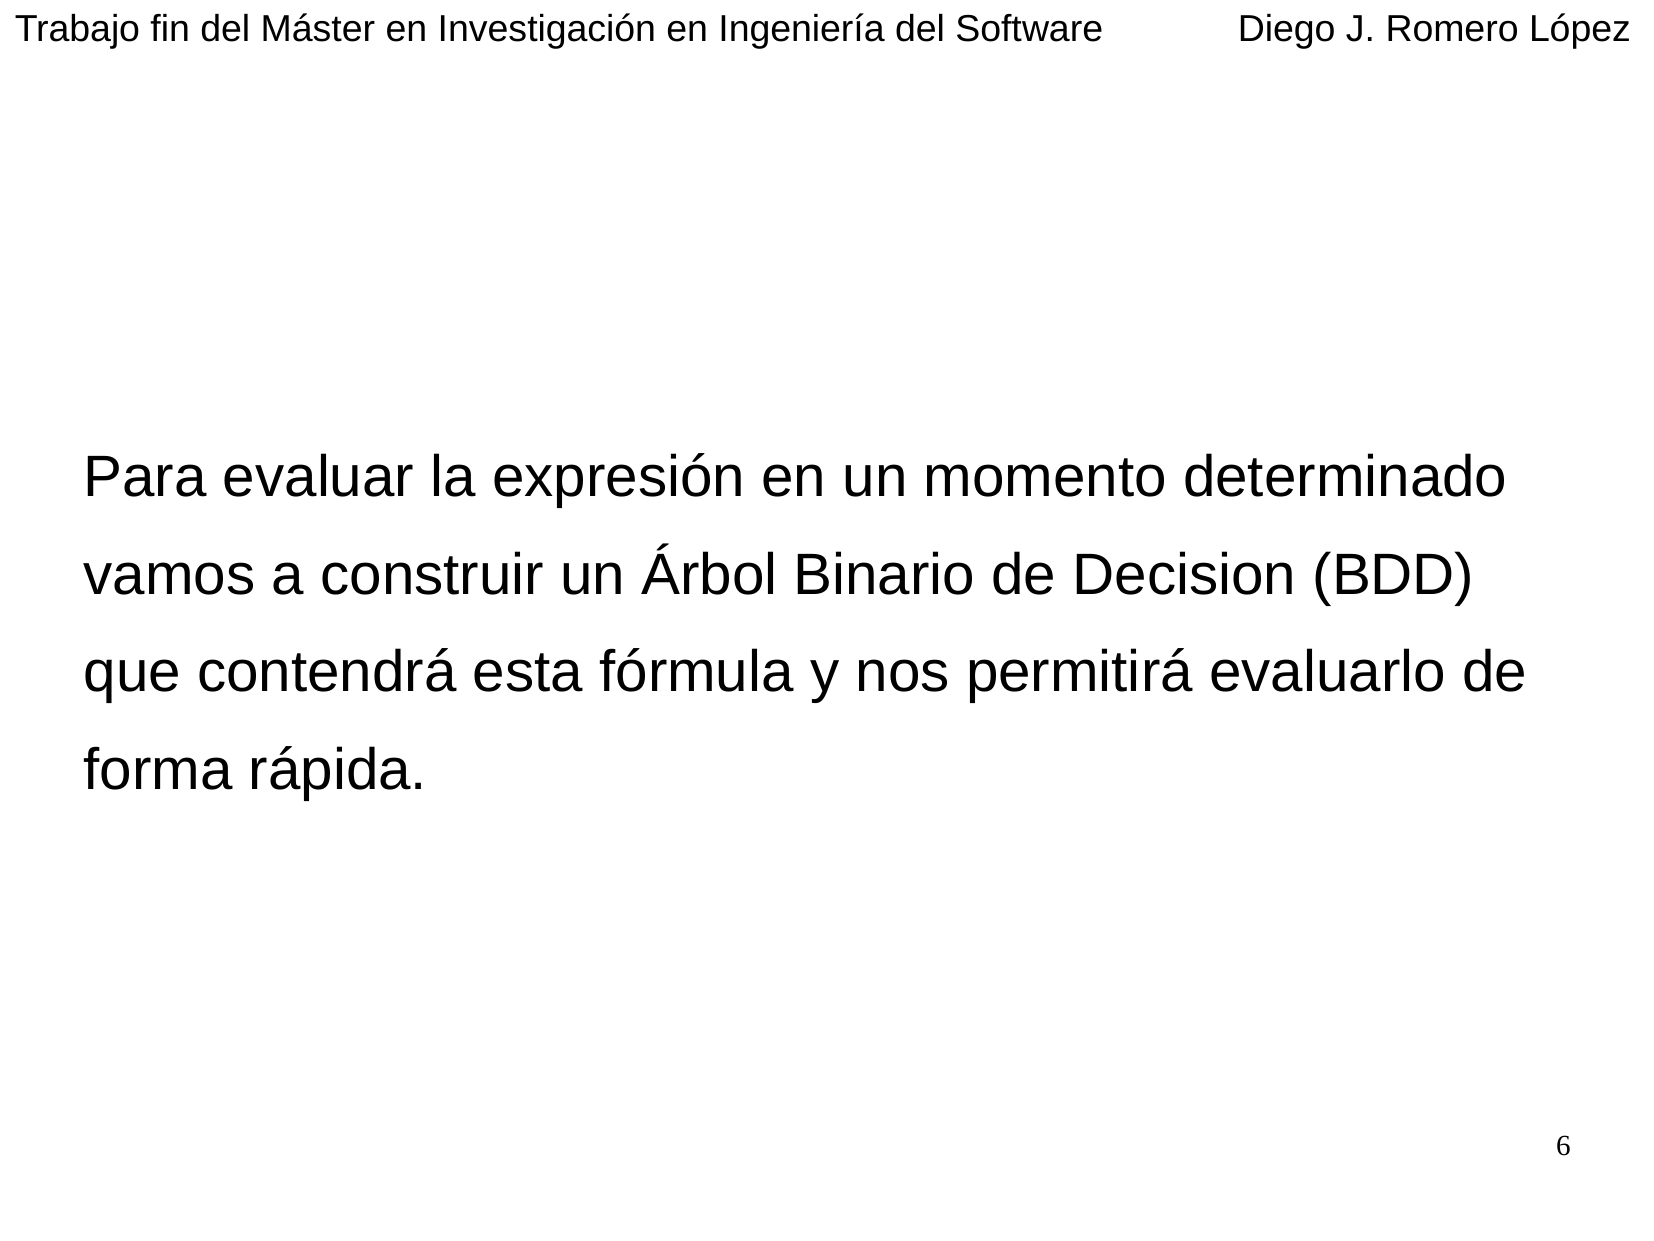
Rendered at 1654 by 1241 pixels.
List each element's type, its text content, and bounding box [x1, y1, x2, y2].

text_box Para evaluar la expresión en un momento determinado vamos a construir un Árbol Binario de Decision (BDD) que contendrá esta fórmula y nos permitirá evaluarlo de forma rápida. [83, 126, 1572, 1087]
